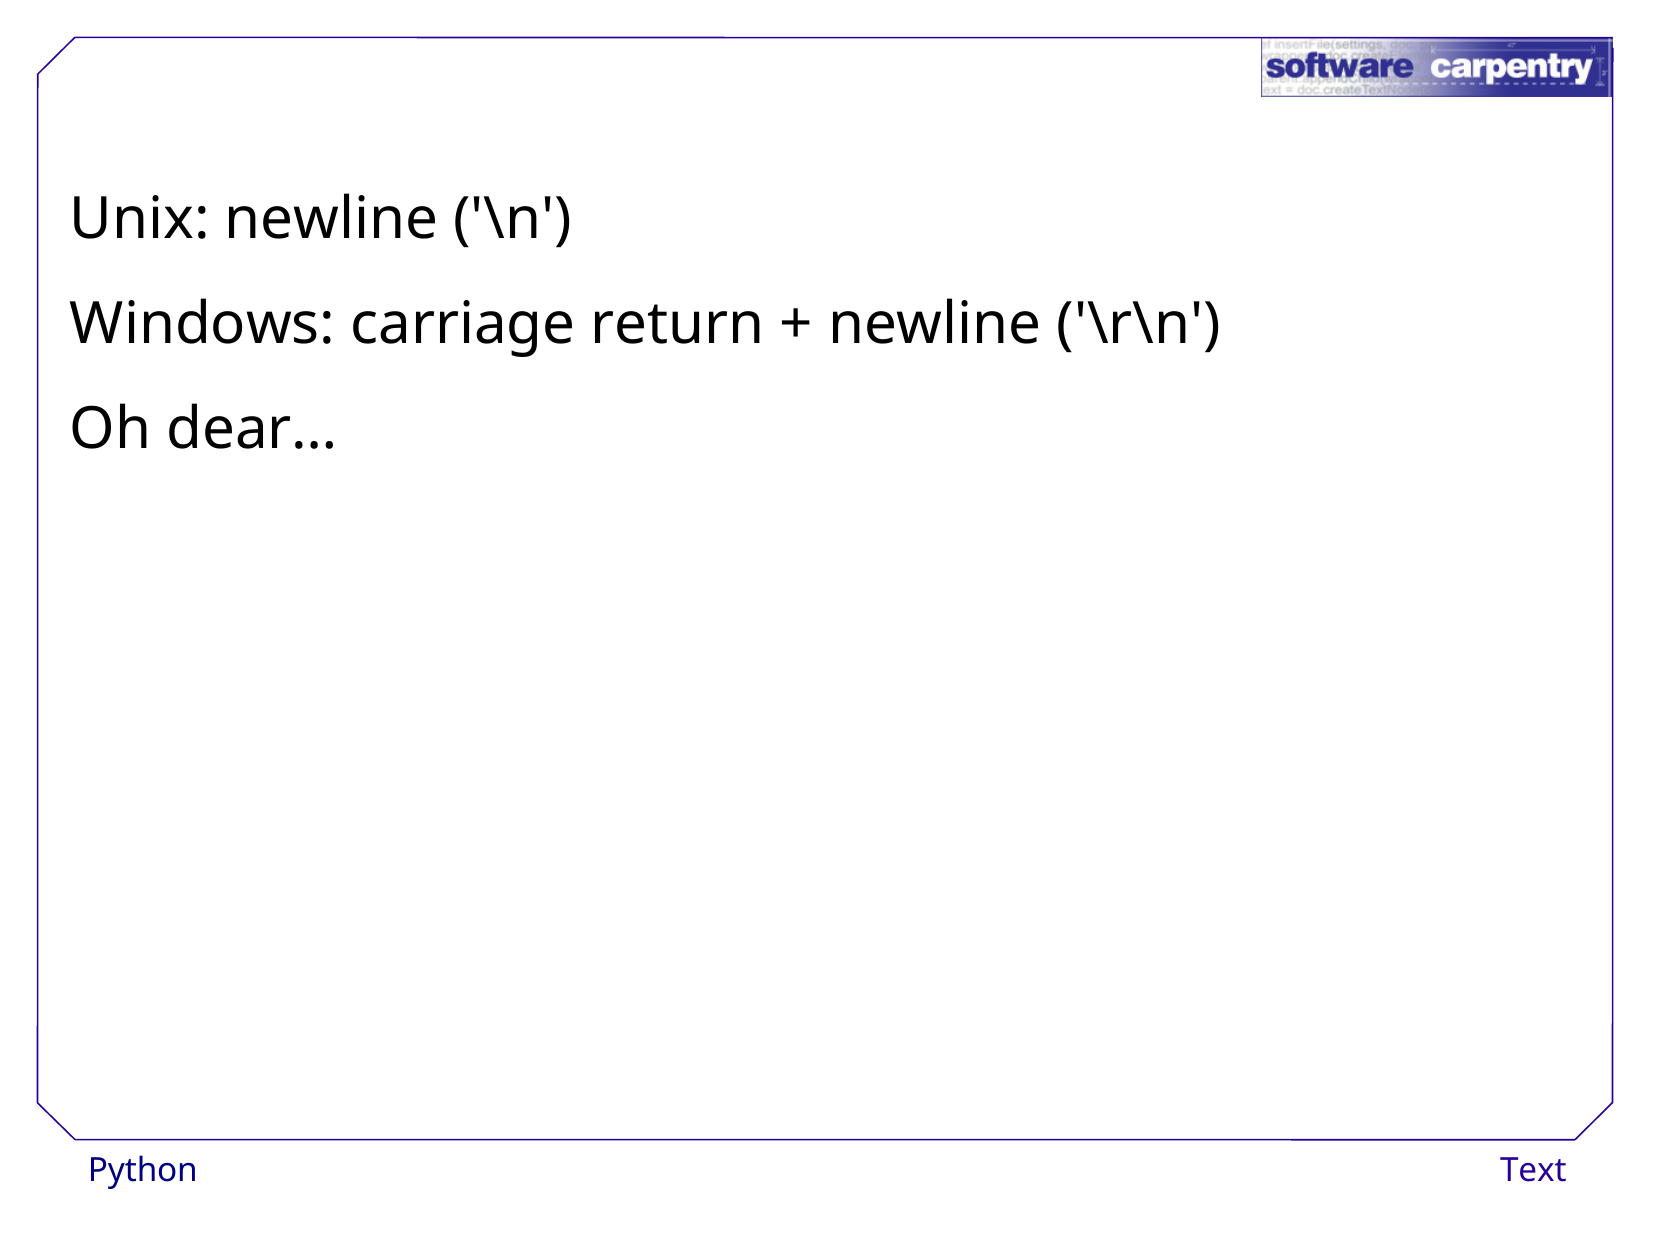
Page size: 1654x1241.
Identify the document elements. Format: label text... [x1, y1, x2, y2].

picture [1261, 39, 1613, 97]
text_box Unix: newline ('\n') Windows: carriage return + newline ('\r\n') Oh dear… [55, 138, 1387, 469]
